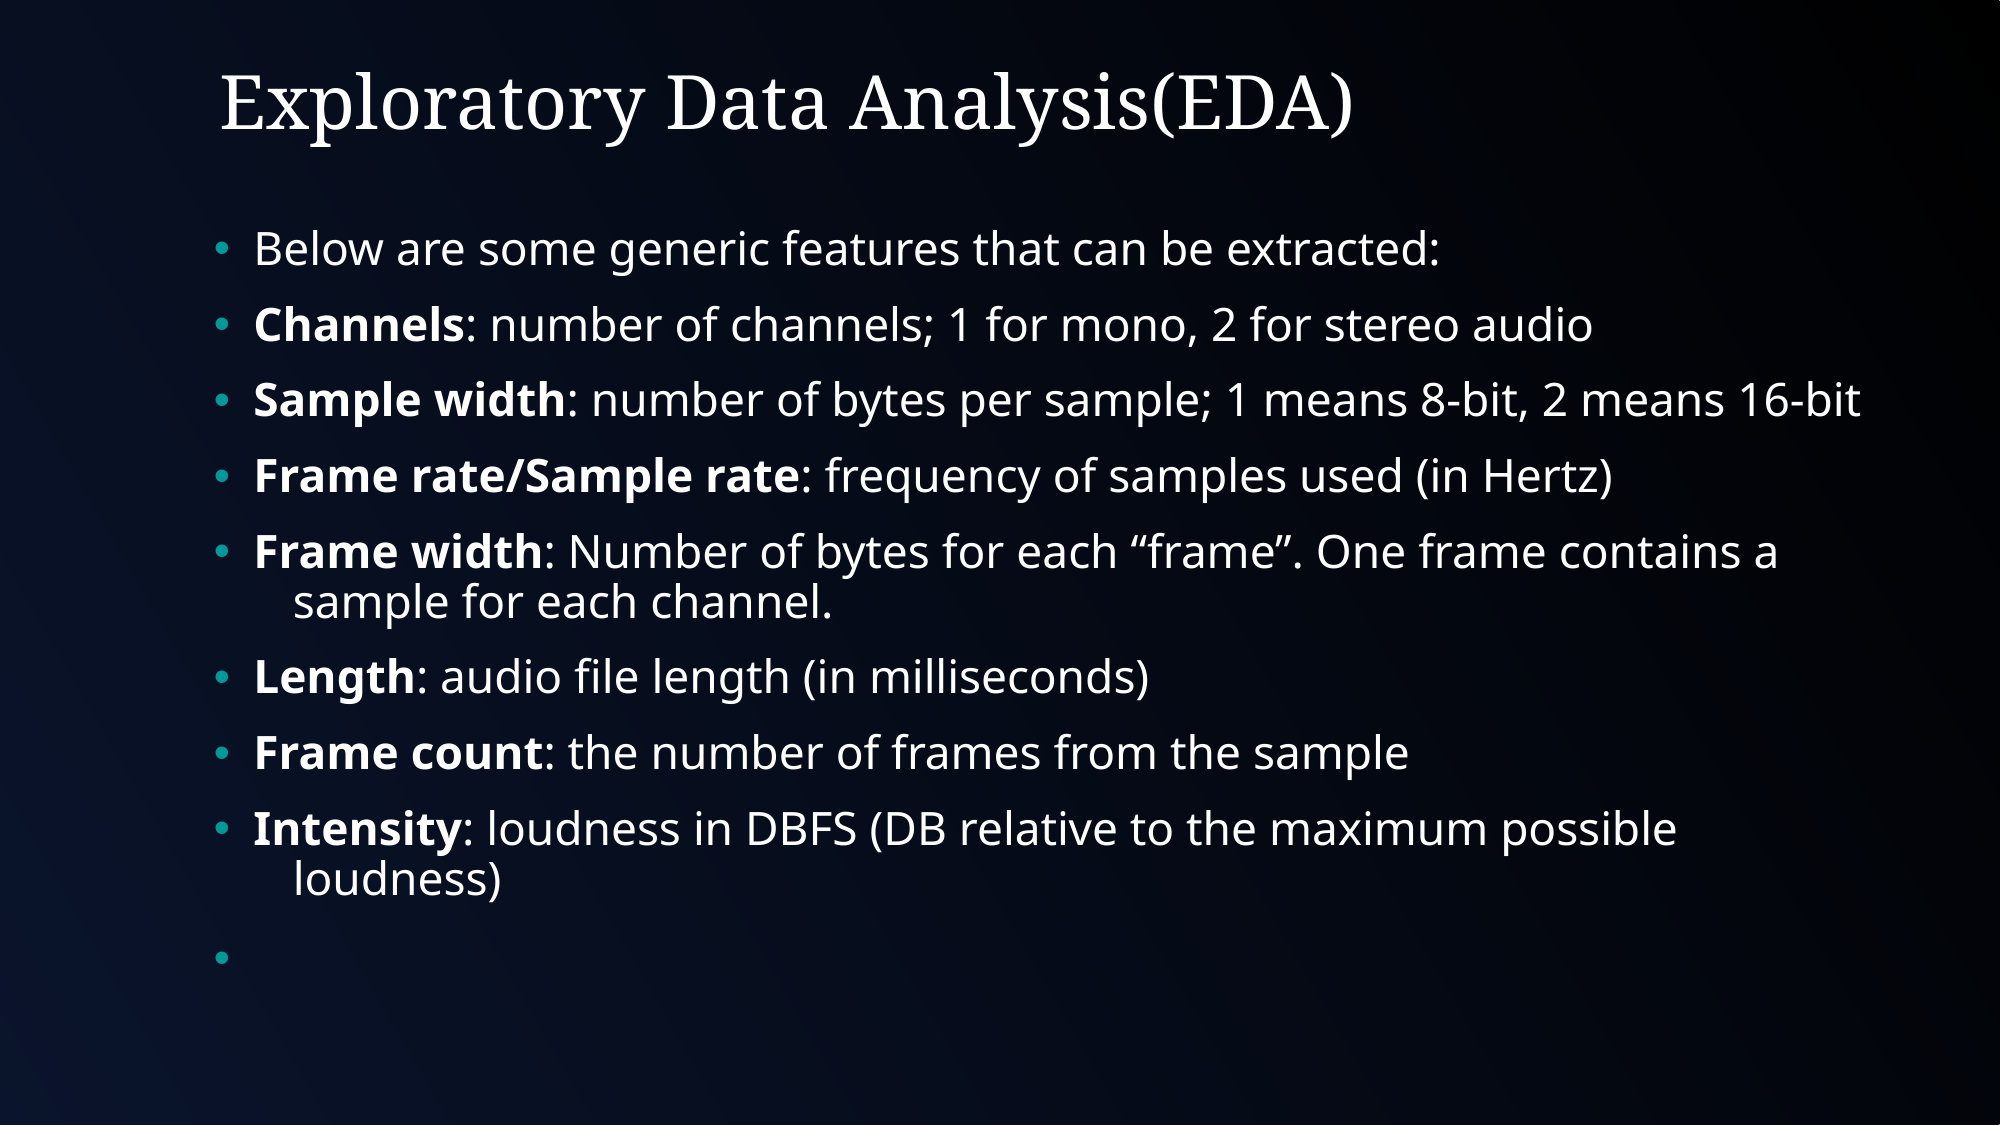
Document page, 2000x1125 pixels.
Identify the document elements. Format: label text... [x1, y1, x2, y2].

list Below are some generic features that can be extracted: Channels: number of channels; 1 for mono, 2 for stereo audio Sample width: number of bytes per sample; 1 means 8-bit, 2 means 16-bit Frame rate/Sample rate: frequency of samples used (in Hertz) Frame width: Number of bytes for each “frame”. One frame contains a sample for each channel. Length: audio file length (in milliseconds) Frame count: the number of frames from the sample Intensity: loudness in DBFS (DB relative to the maximum possible loudness) [193, 215, 1894, 948]
title Exploratory Data Analysis(EDA) [199, 45, 1900, 246]
